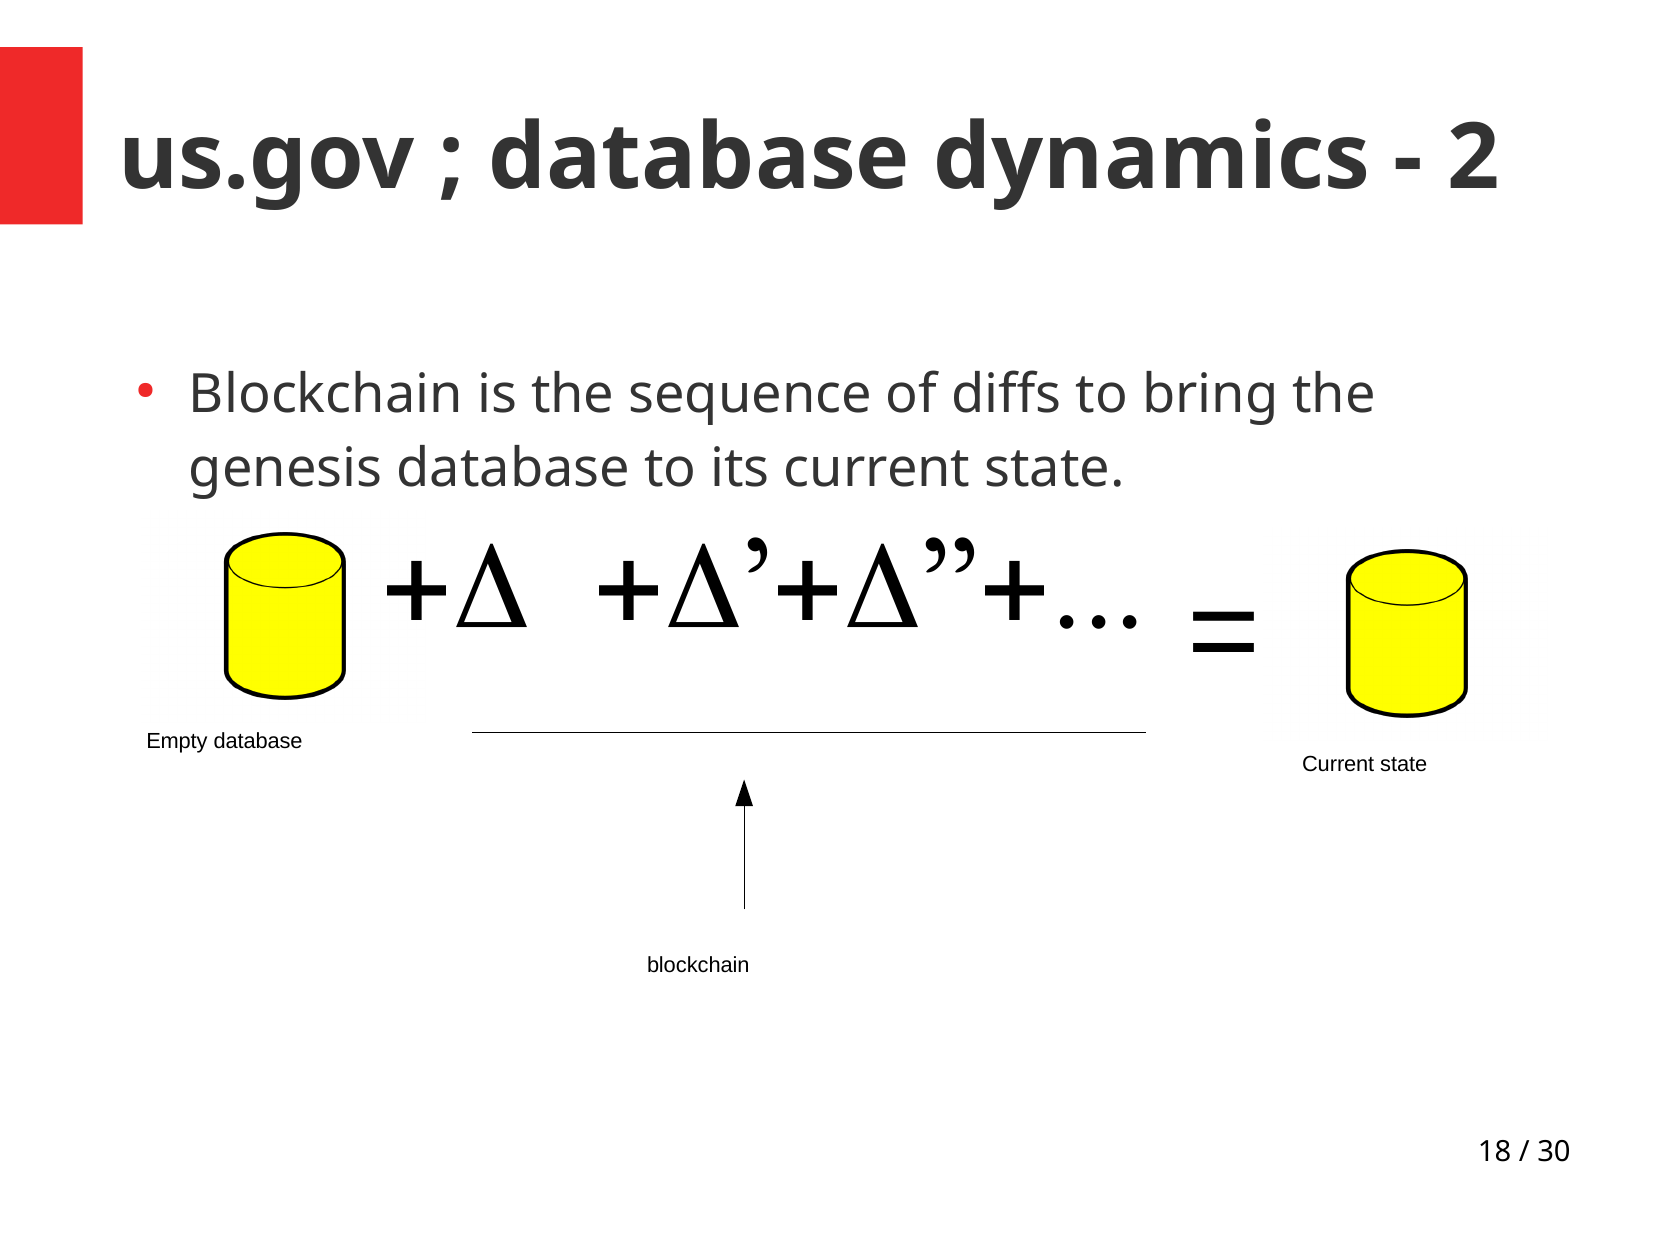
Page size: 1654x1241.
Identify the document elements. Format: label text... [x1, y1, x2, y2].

text_box = [1172, 553, 1263, 708]
title us.gov ; database dynamics - 2 [118, 45, 1571, 260]
text_box blockchain [632, 944, 839, 1002]
picture [1263, 527, 1548, 741]
list Blockchain is the sequence of diffs to bring the genesis database to its current state. [118, 354, 1536, 1074]
text_box +D +D’+D’’+... [366, 533, 1173, 855]
text_box Empty database [131, 721, 432, 779]
picture [141, 510, 426, 721]
text_box Current state [1287, 744, 1534, 801]
